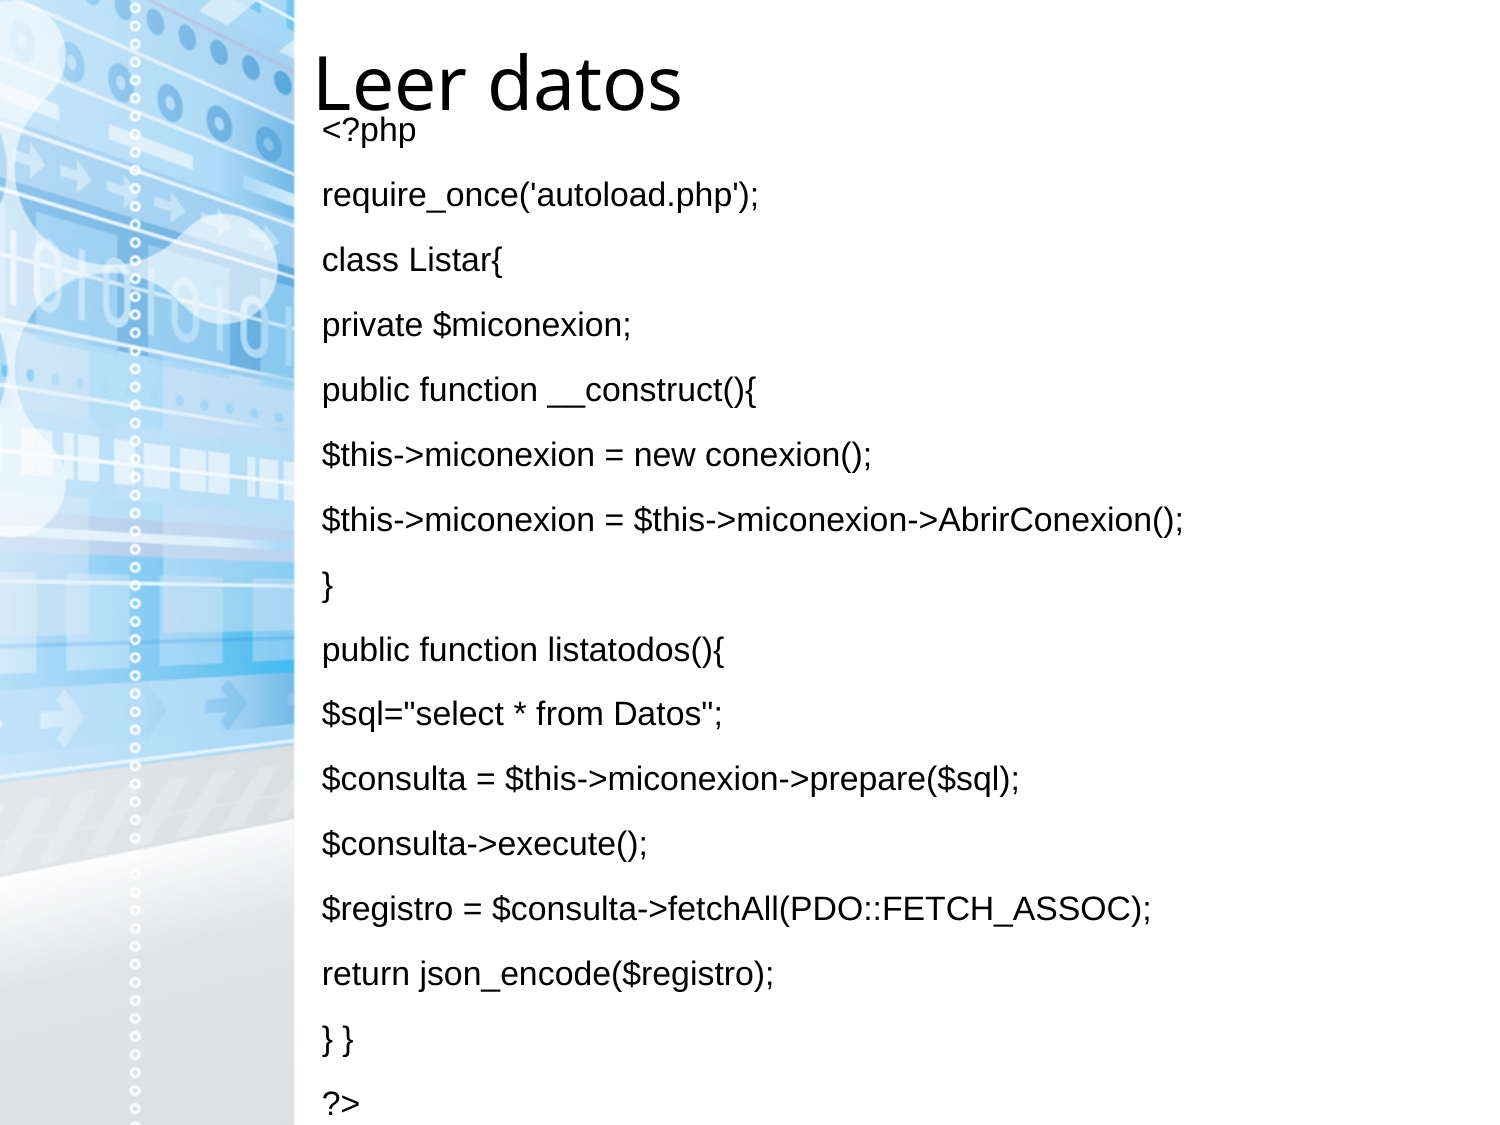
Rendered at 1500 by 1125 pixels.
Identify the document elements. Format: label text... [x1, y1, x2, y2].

picture [0, 0, 1500, 1125]
title Leer datos [312, 37, 1034, 100]
text_box <?php require_once('autoload.php'); class Listar{ private $miconexion; public function __construct(){ $this->miconexion = new conexion(); $this->miconexion = $this->miconexion->AbrirConexion(); } public function listatodos(){ $sql="select * from Datos"; $consulta = $this->miconexion->prepare($sql); $consulta->execute(); $registro = $consulta->fetchAll(PDO::FETCH_ASSOC); return json_encode($registro); } } ?> [307, 100, 1477, 1125]
